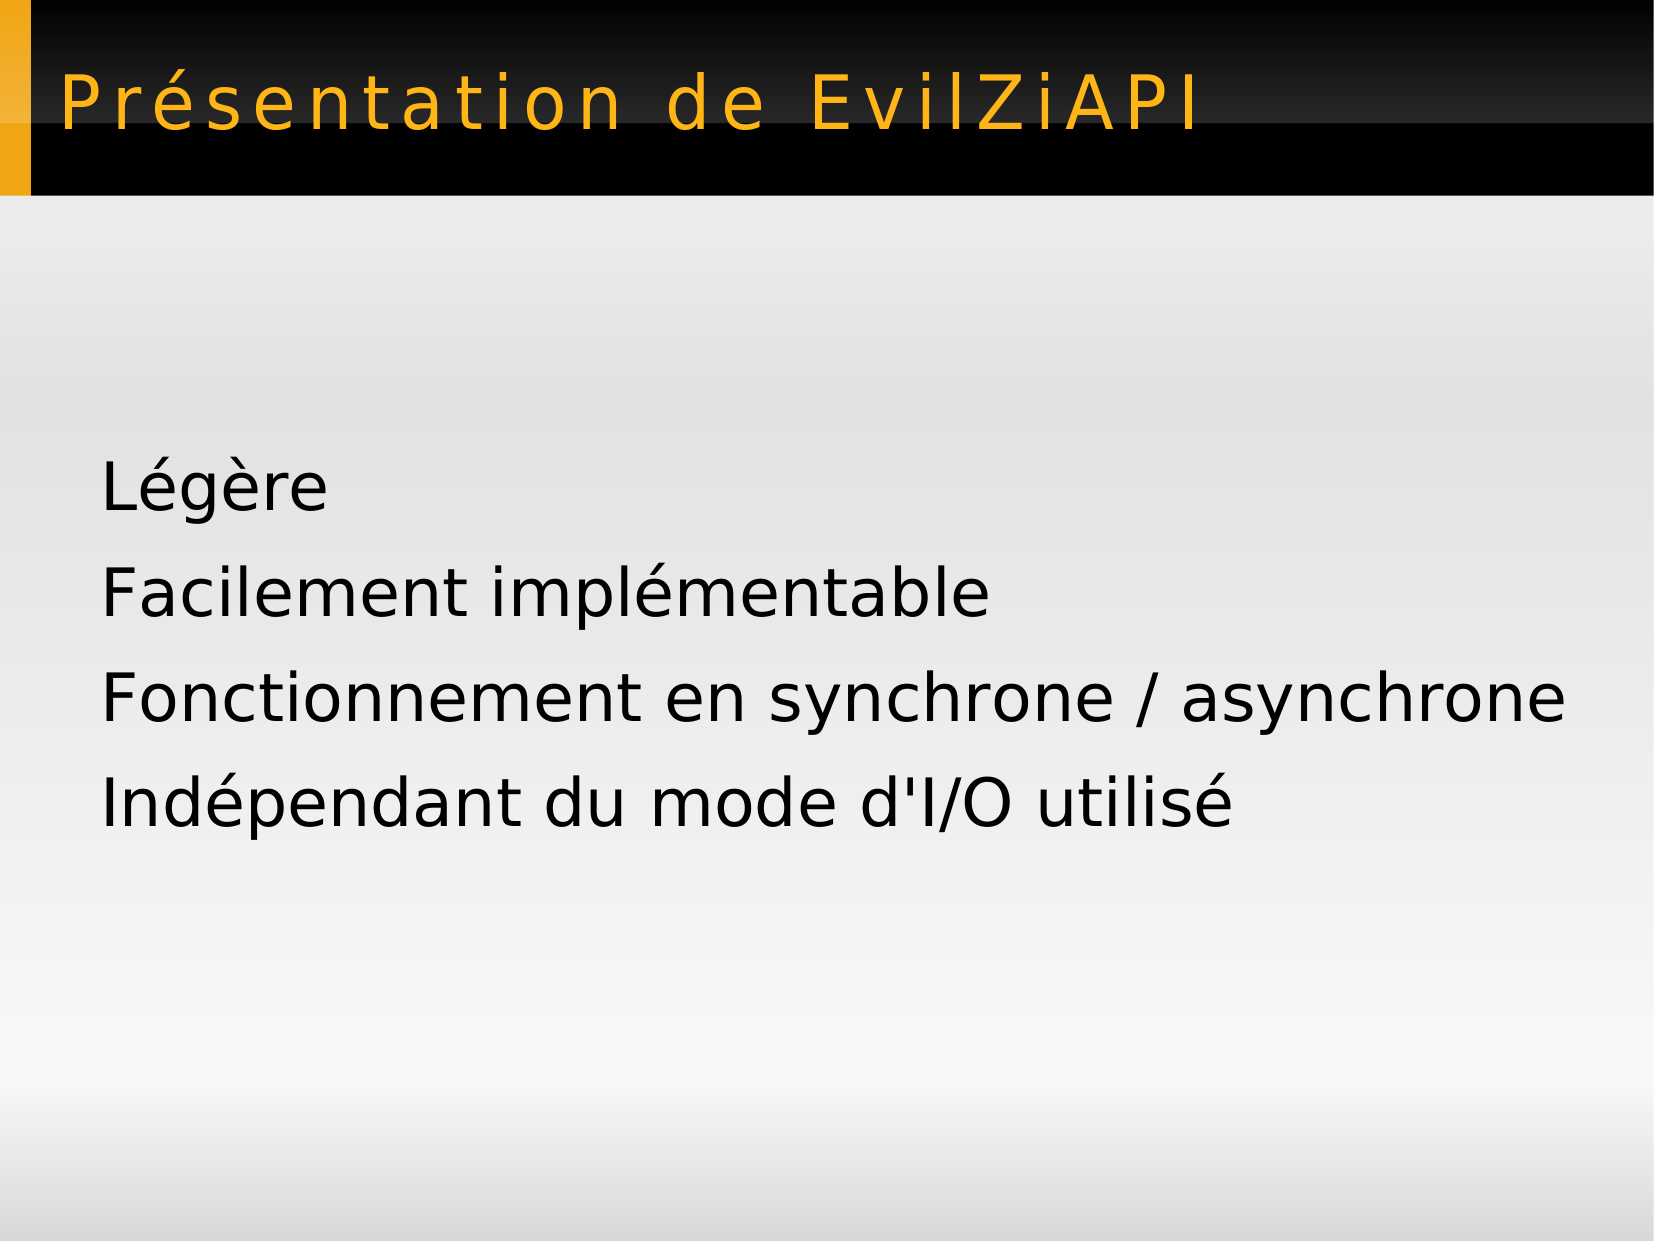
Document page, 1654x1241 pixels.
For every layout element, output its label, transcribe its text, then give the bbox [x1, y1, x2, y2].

title Présentation de EvilZiAPI [59, 36, 1270, 171]
list Légère Facilement implémentable Fonctionnement en synchrone / asynchrone Indépendant du mode d'I/O utilisé [82, 449, 1571, 1094]
picture [0, 0, 1654, 1241]
